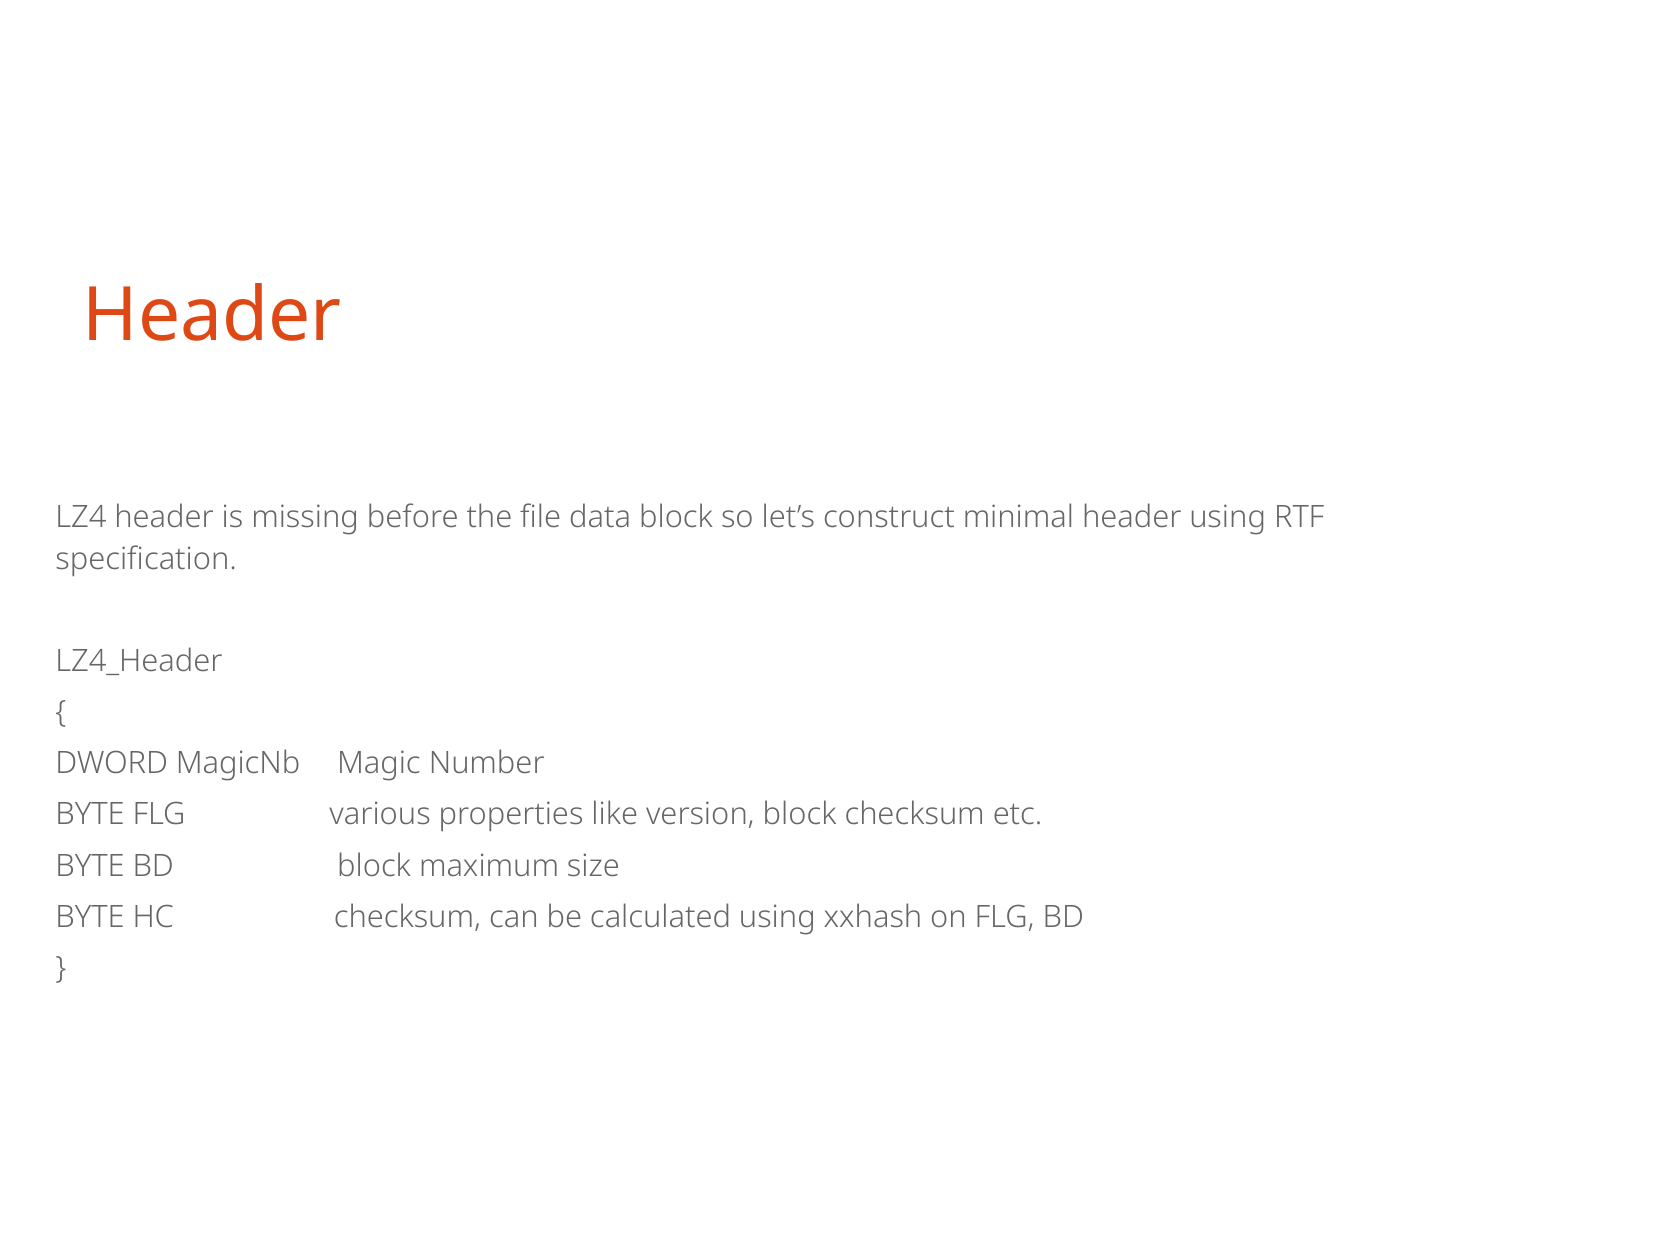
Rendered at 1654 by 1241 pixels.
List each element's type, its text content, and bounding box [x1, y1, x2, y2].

list LZ4 header is missing before the file data block so let’s construct minimal header using RTF specification. LZ4_Header { DWORD MagicNb Magic Number BYTE FLG various properties like version, block checksum etc. BYTE BD block maximum size BYTE HC checksum, can be calculated using xxhash on FLG, BD } [17, 383, 1506, 1004]
title Header [82, 248, 1571, 375]
